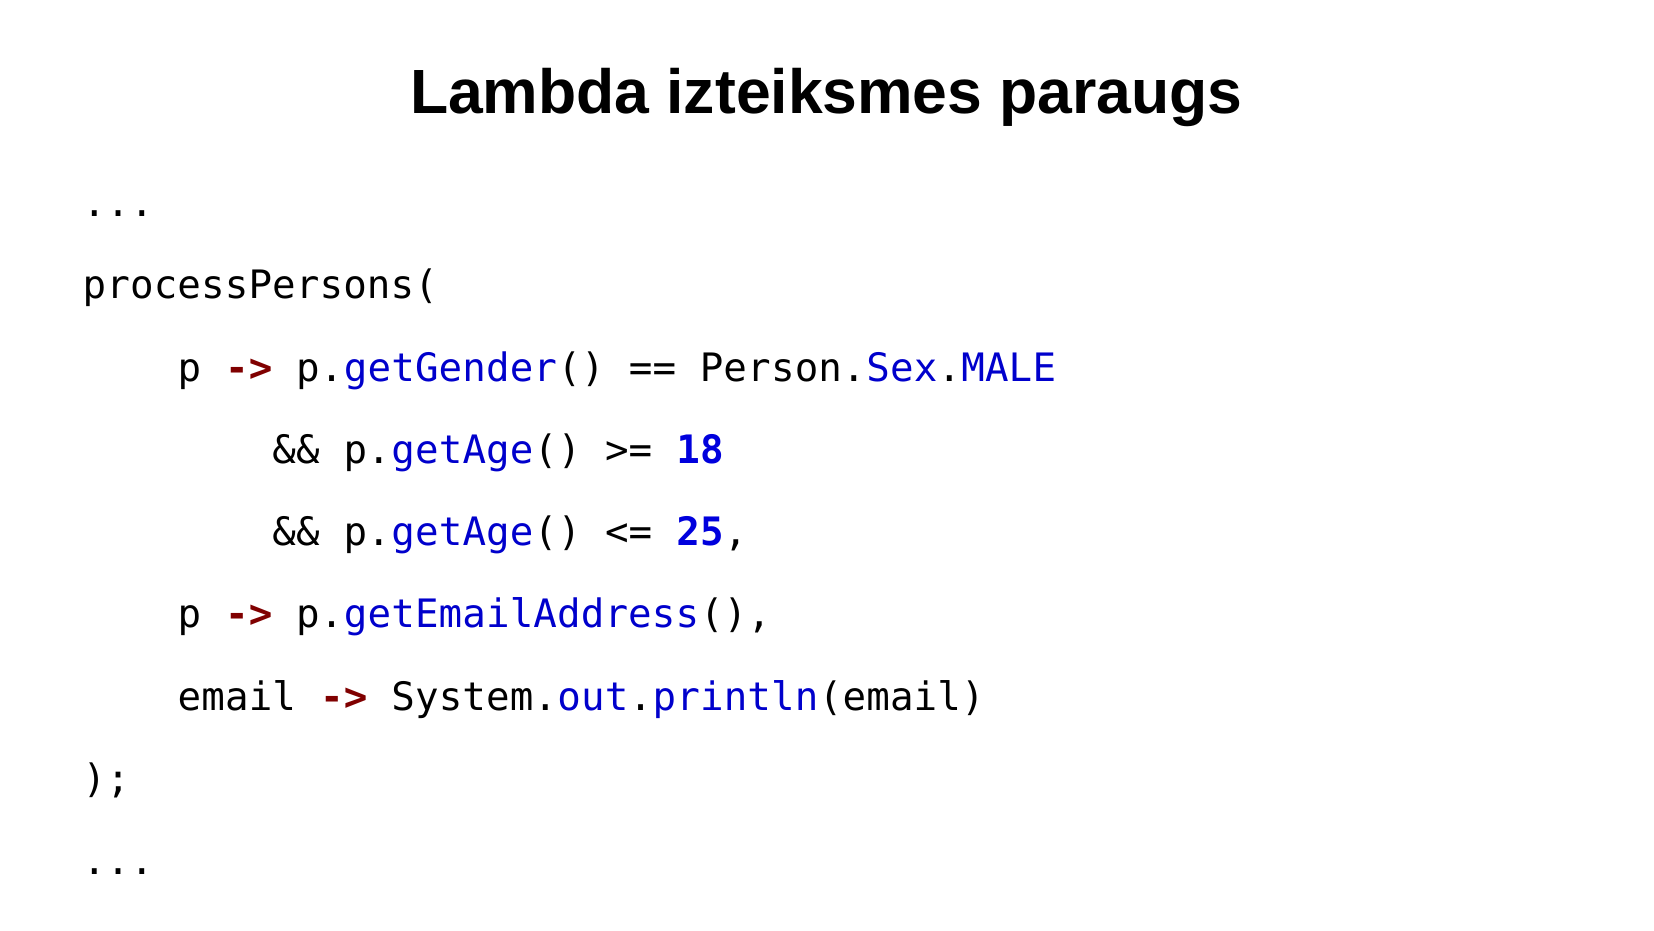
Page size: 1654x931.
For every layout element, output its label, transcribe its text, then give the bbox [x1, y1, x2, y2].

list ... processPersons( p -> p.getGender() == Person.Sex.MALE && p.getAge() >= 18 && p.getAge() <= 25, p -> p.getEmailAddress(), email -> System.out.println(email) ); ... [82, 168, 1538, 889]
title Lambda izteiksmes paraugs [82, 37, 1571, 147]
